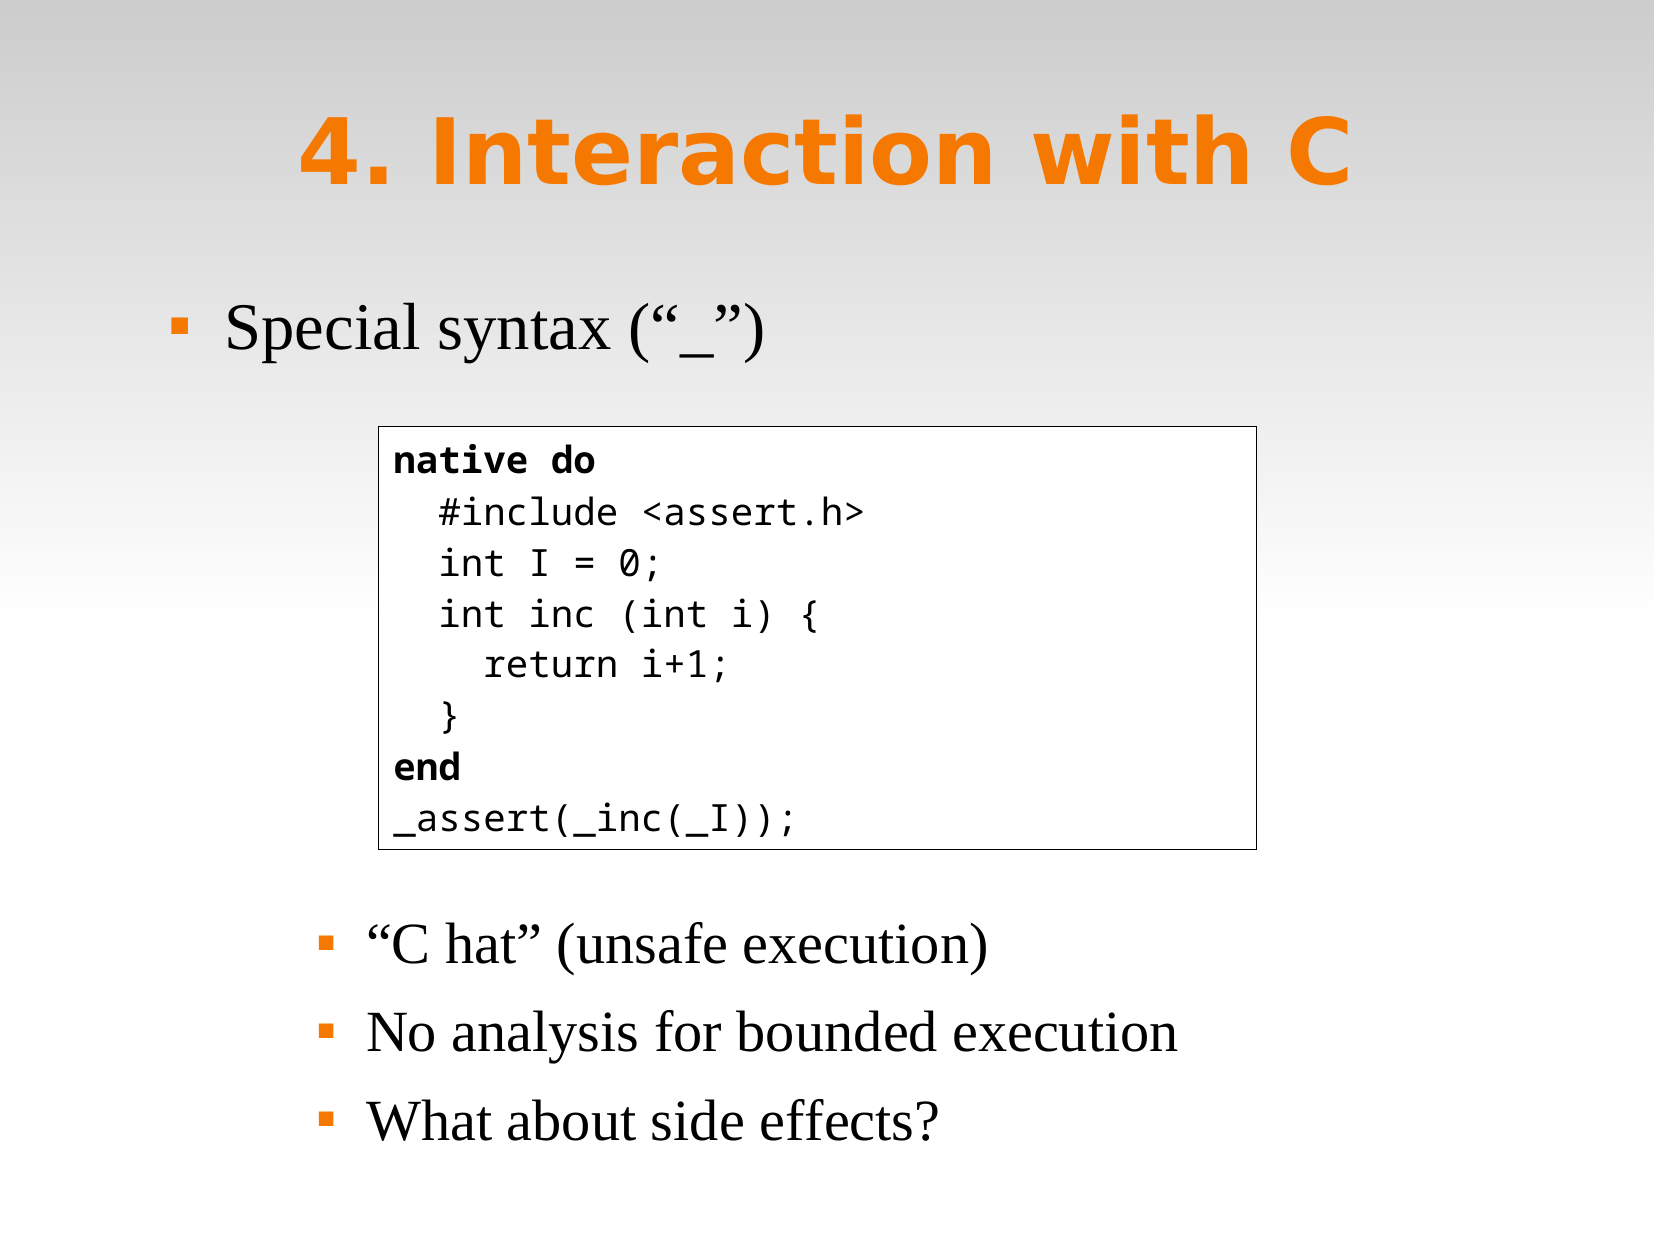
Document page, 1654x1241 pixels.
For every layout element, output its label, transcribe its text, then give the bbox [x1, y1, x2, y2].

list Special syntax (“_”) “C hat” (unsafe execution) No analysis for bounded execution What about side effects? [82, 290, 1571, 1211]
title 4. Interaction with C [82, 49, 1571, 257]
